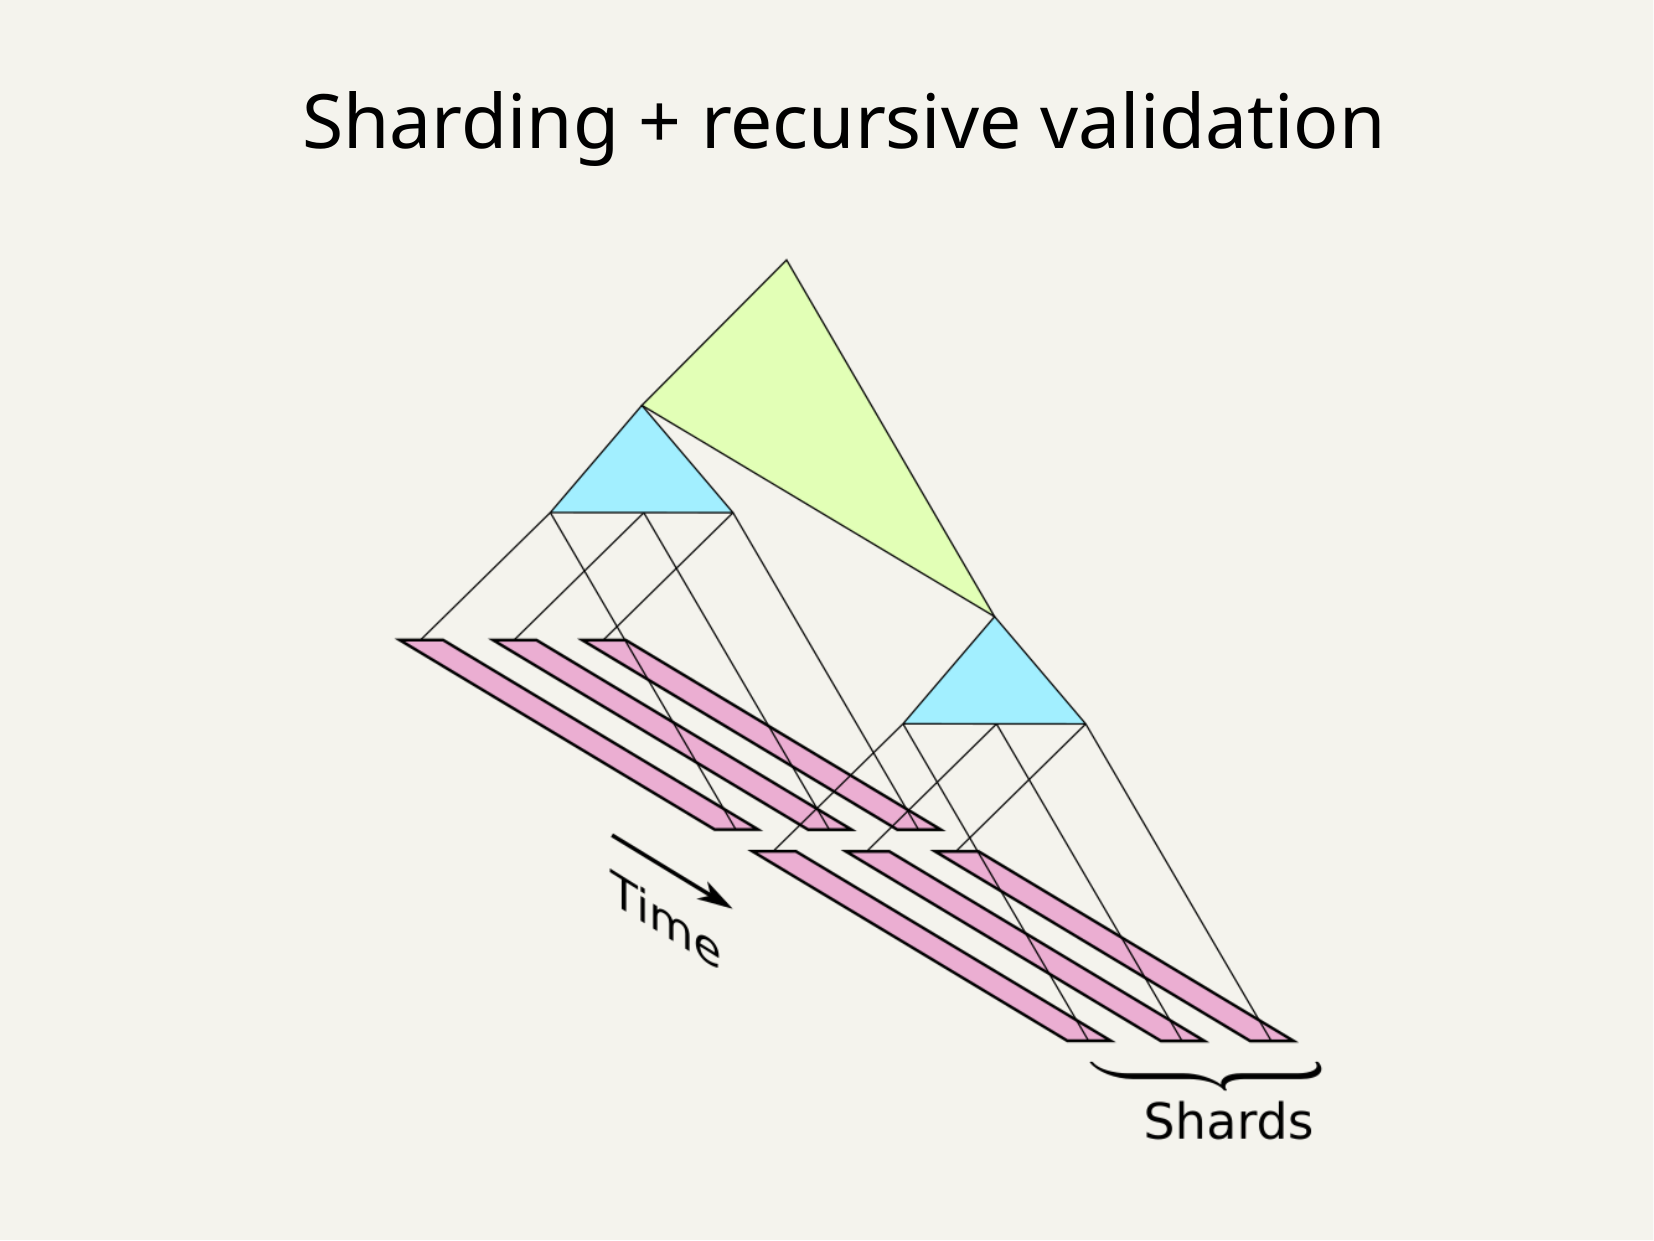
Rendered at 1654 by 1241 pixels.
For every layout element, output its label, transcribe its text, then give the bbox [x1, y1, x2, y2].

title Sharding + recursive validation [82, 9, 1607, 229]
picture [318, 163, 1372, 1217]
